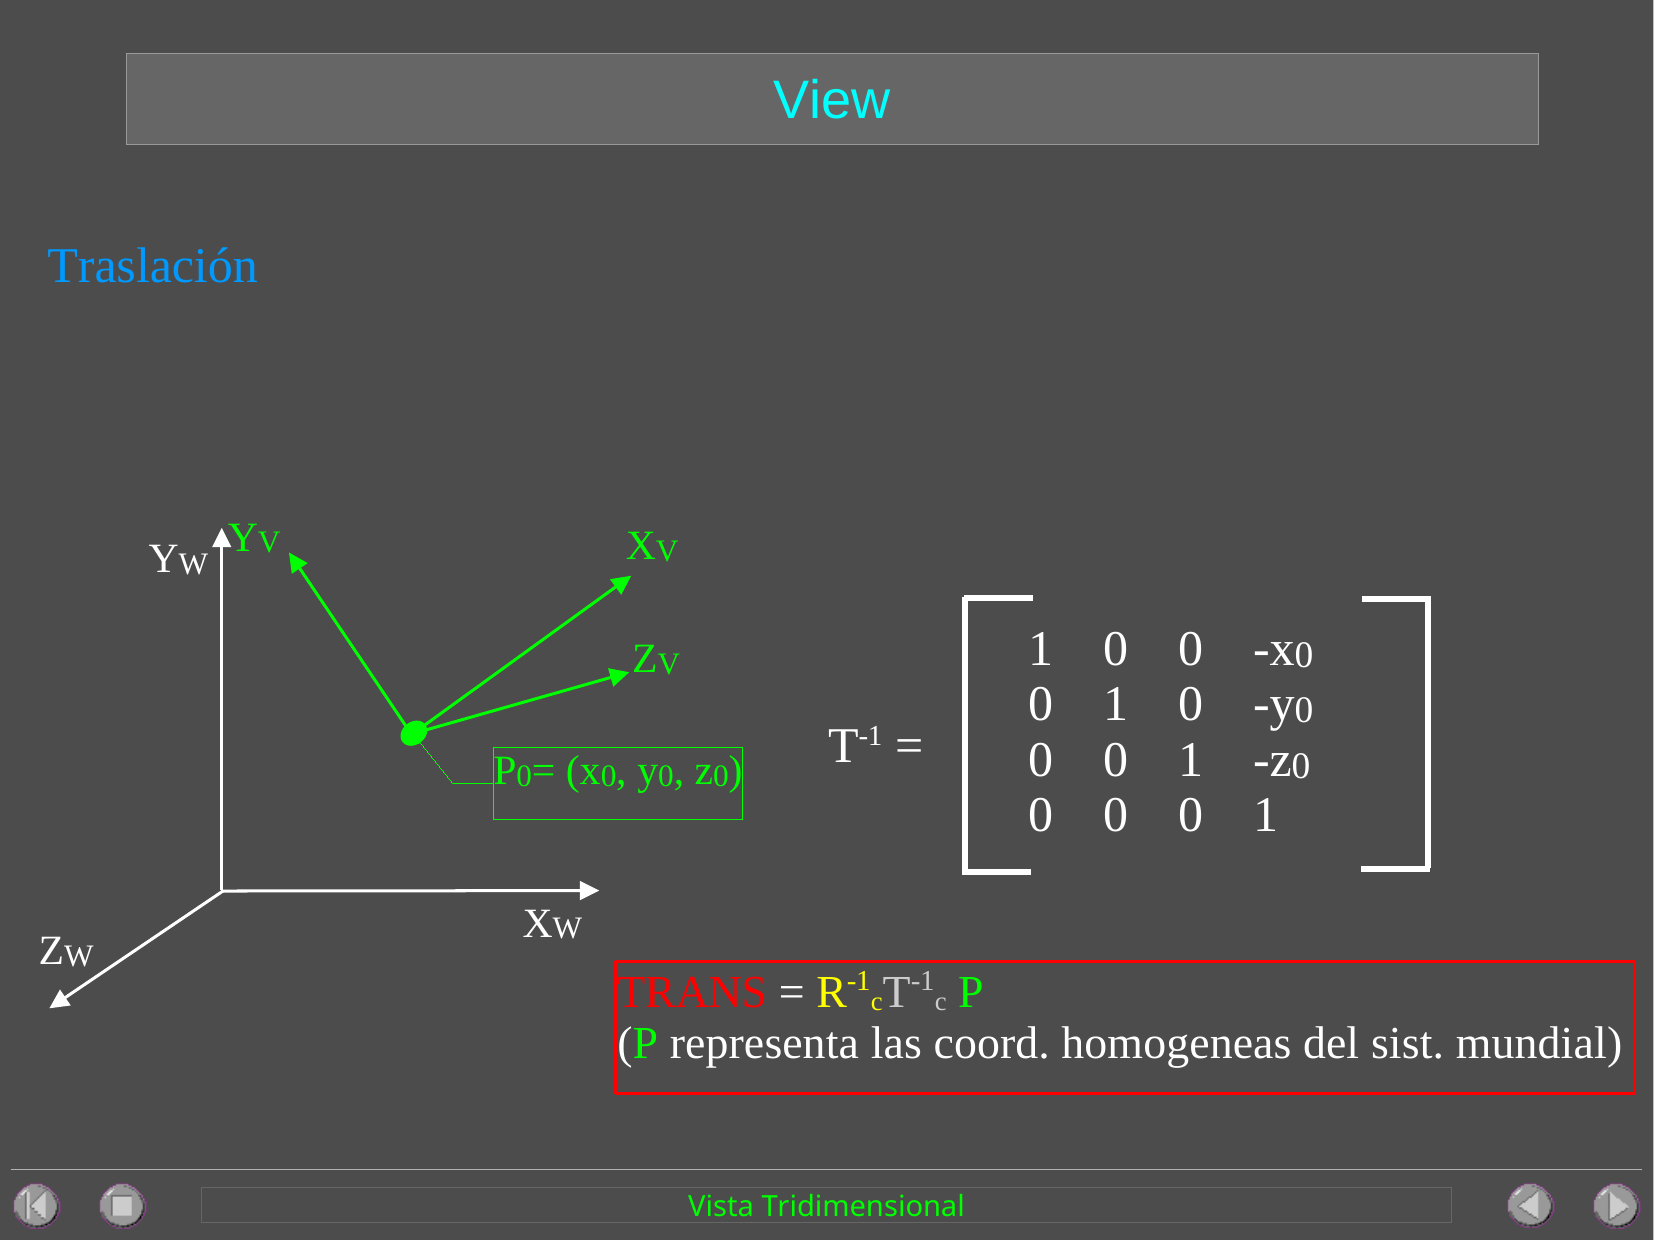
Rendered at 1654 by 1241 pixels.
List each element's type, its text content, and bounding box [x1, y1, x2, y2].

title View [126, 53, 1539, 145]
picture [1591, 1181, 1642, 1232]
text_box P0= (x0, y0, z0) [493, 747, 743, 820]
text_box Traslación [47, 237, 1542, 298]
text_box ZV [632, 635, 698, 698]
text_box XV [625, 522, 692, 584]
picture [97, 1181, 148, 1232]
picture [11, 1181, 62, 1232]
text_box YW [148, 535, 218, 599]
picture [1505, 1181, 1556, 1231]
text_box XW [522, 900, 593, 963]
text_box TRANS = R-1cT-1c P (P representa las coord. homogeneas del sist. mundial) [615, 961, 1635, 1094]
text_box 1 0 0 -x0 0 1 0 -y0 0 0 1 -z0 0 0 0 1 [1028, 620, 1397, 888]
text_box T-1 = [828, 717, 926, 780]
text_box ZW [38, 927, 109, 990]
text_box [400, 720, 428, 746]
text_box YV [227, 514, 294, 576]
